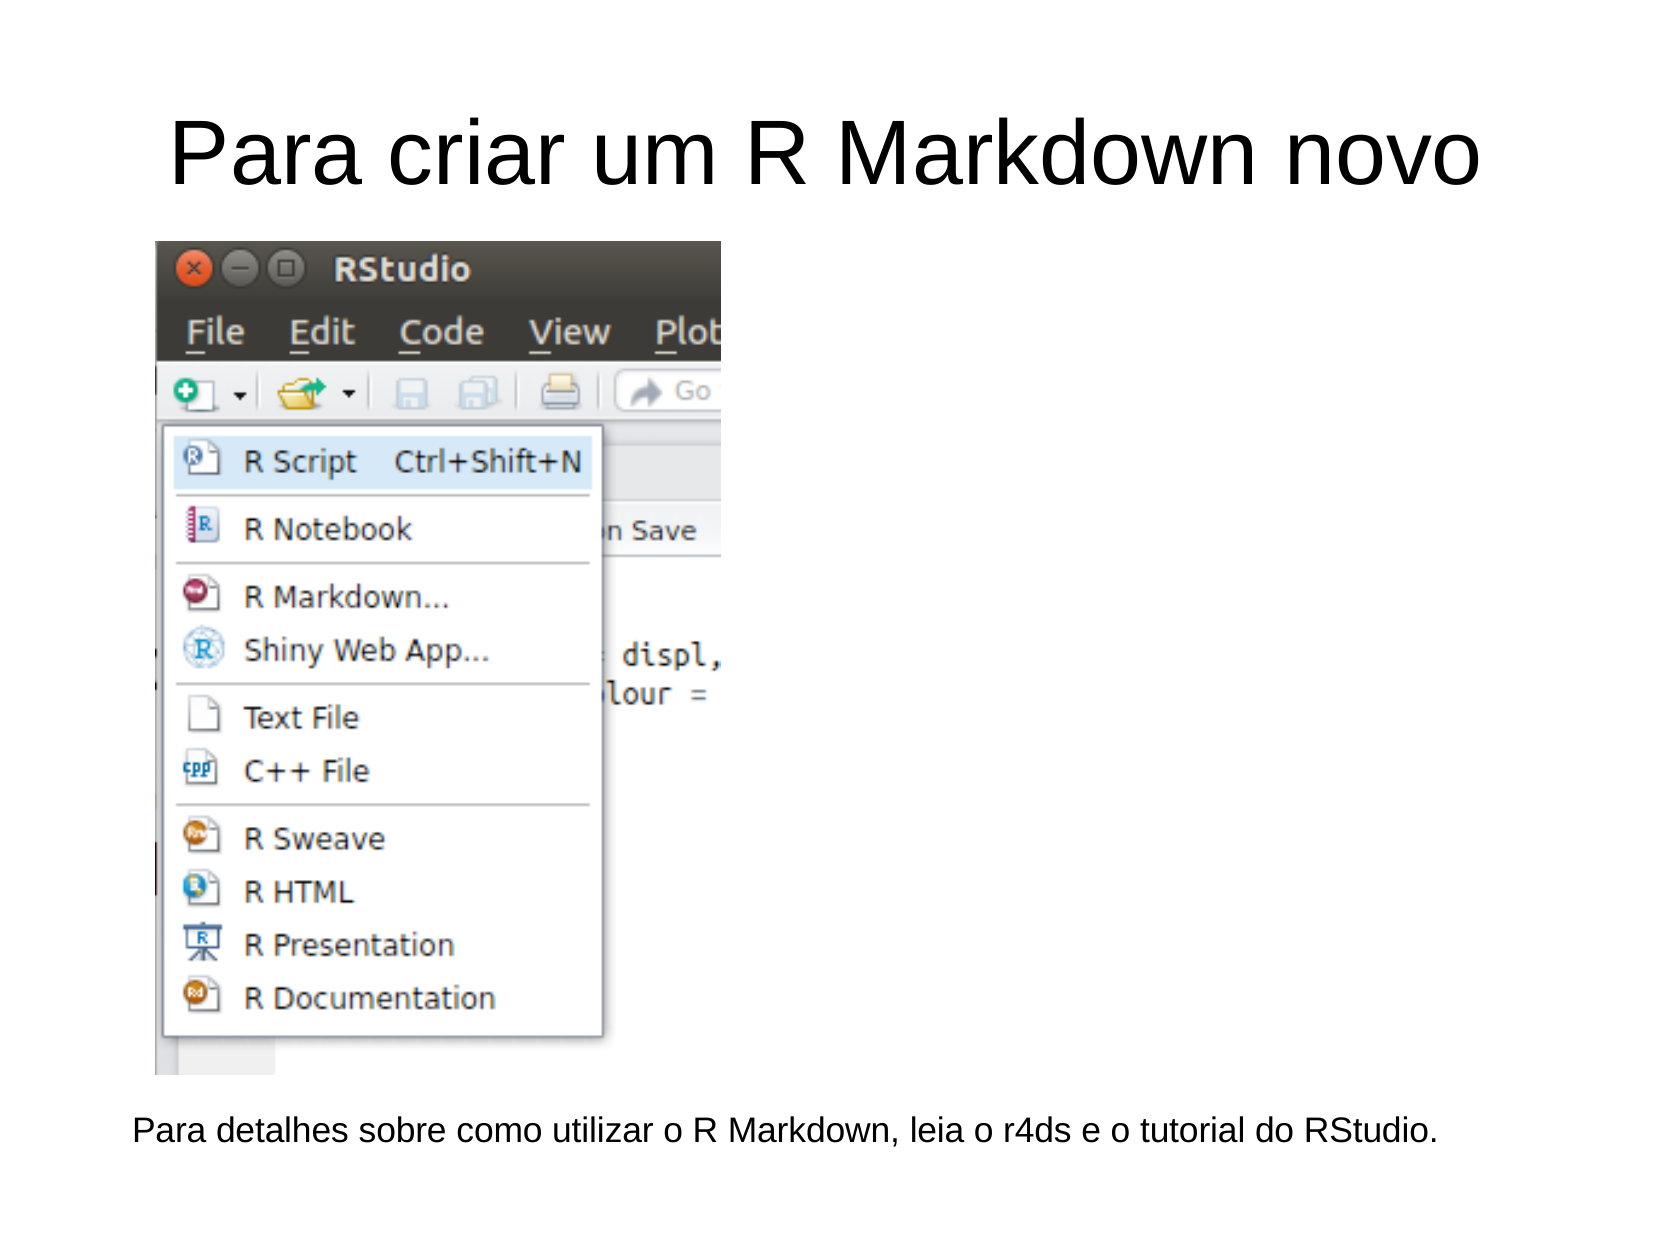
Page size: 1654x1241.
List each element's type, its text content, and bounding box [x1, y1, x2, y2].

picture [155, 241, 721, 1075]
list Para detalhes sobre como utilizar o R Markdown, leia o r4ds e o tutorial do RStudio. [94, 1110, 1583, 1175]
title Para criar um R Markdown novo [82, 49, 1571, 257]
